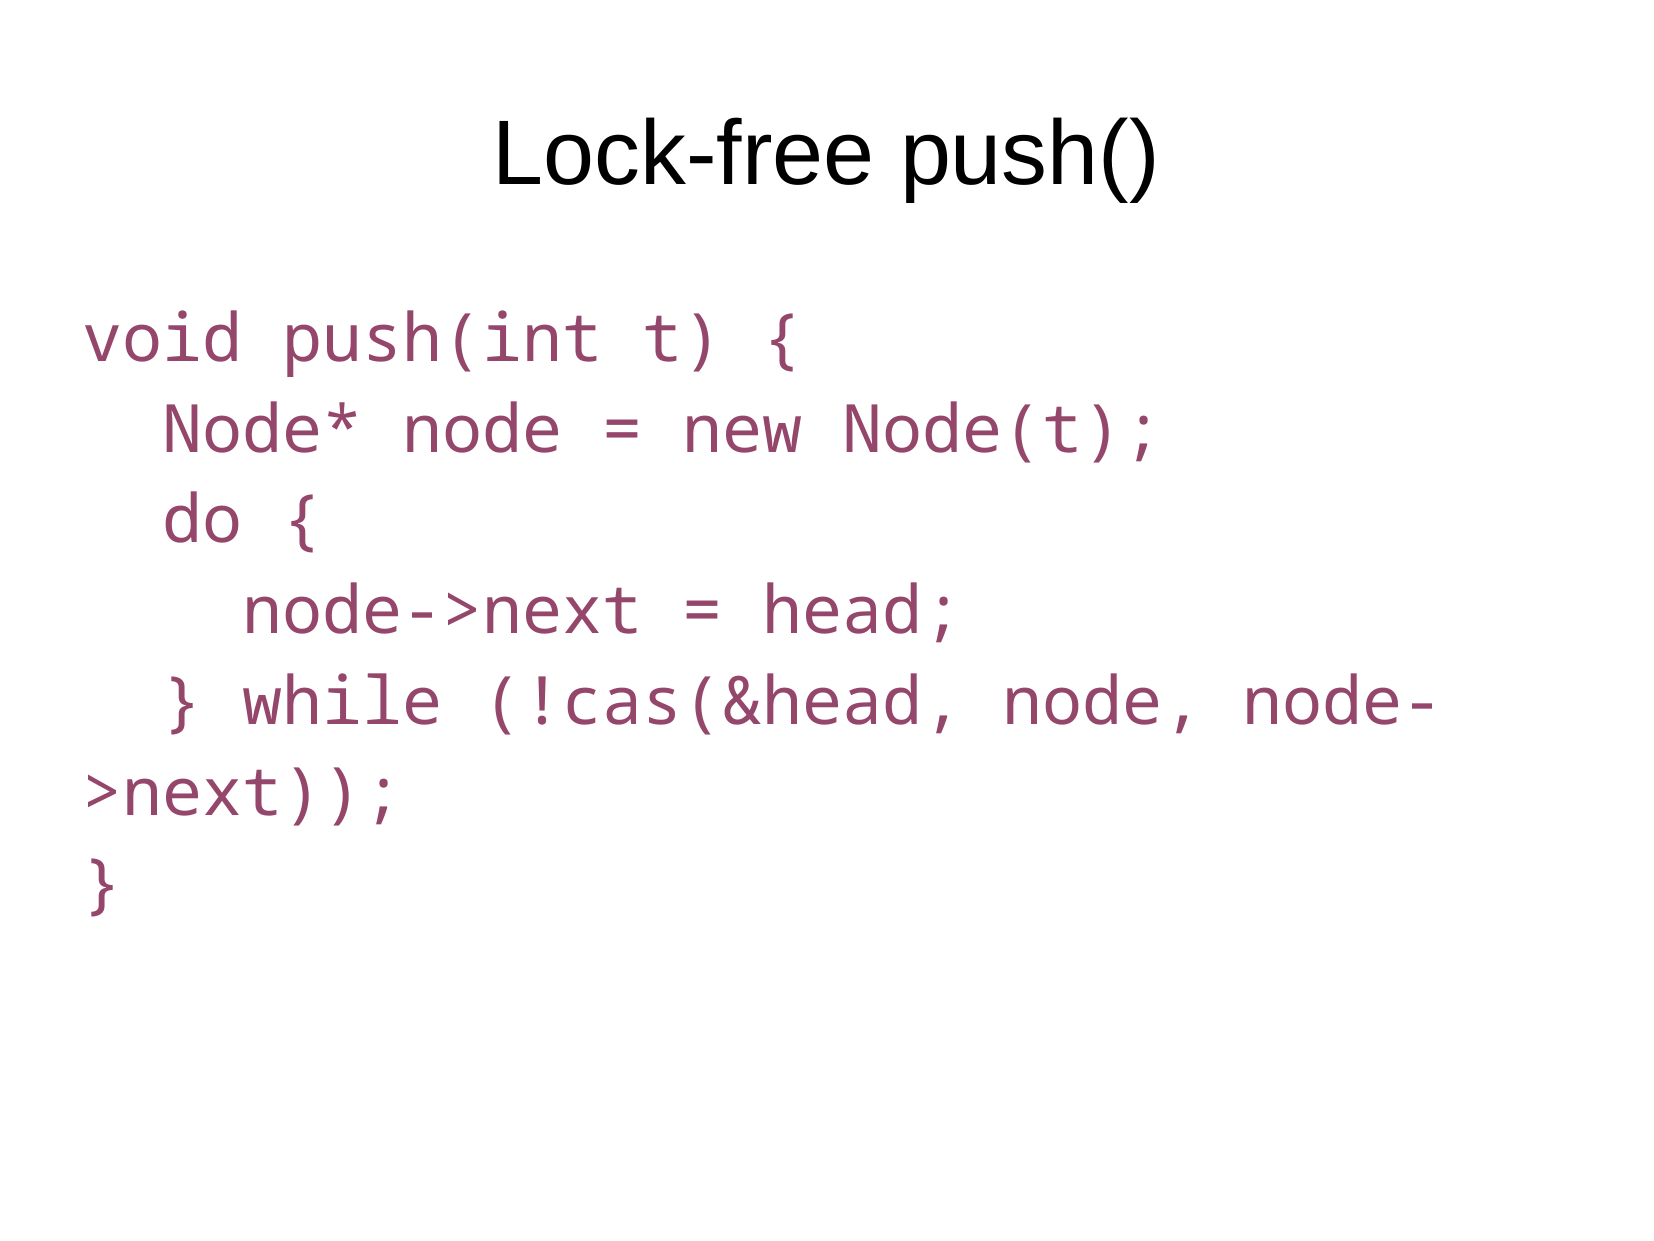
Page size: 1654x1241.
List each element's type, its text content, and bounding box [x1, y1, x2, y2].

list void push(int t) { Node* node = new Node(t); do { node->next = head; } while (!cas(&head, node, node->next)); } [82, 290, 1571, 1010]
title Lock-free push() [82, 49, 1571, 257]
